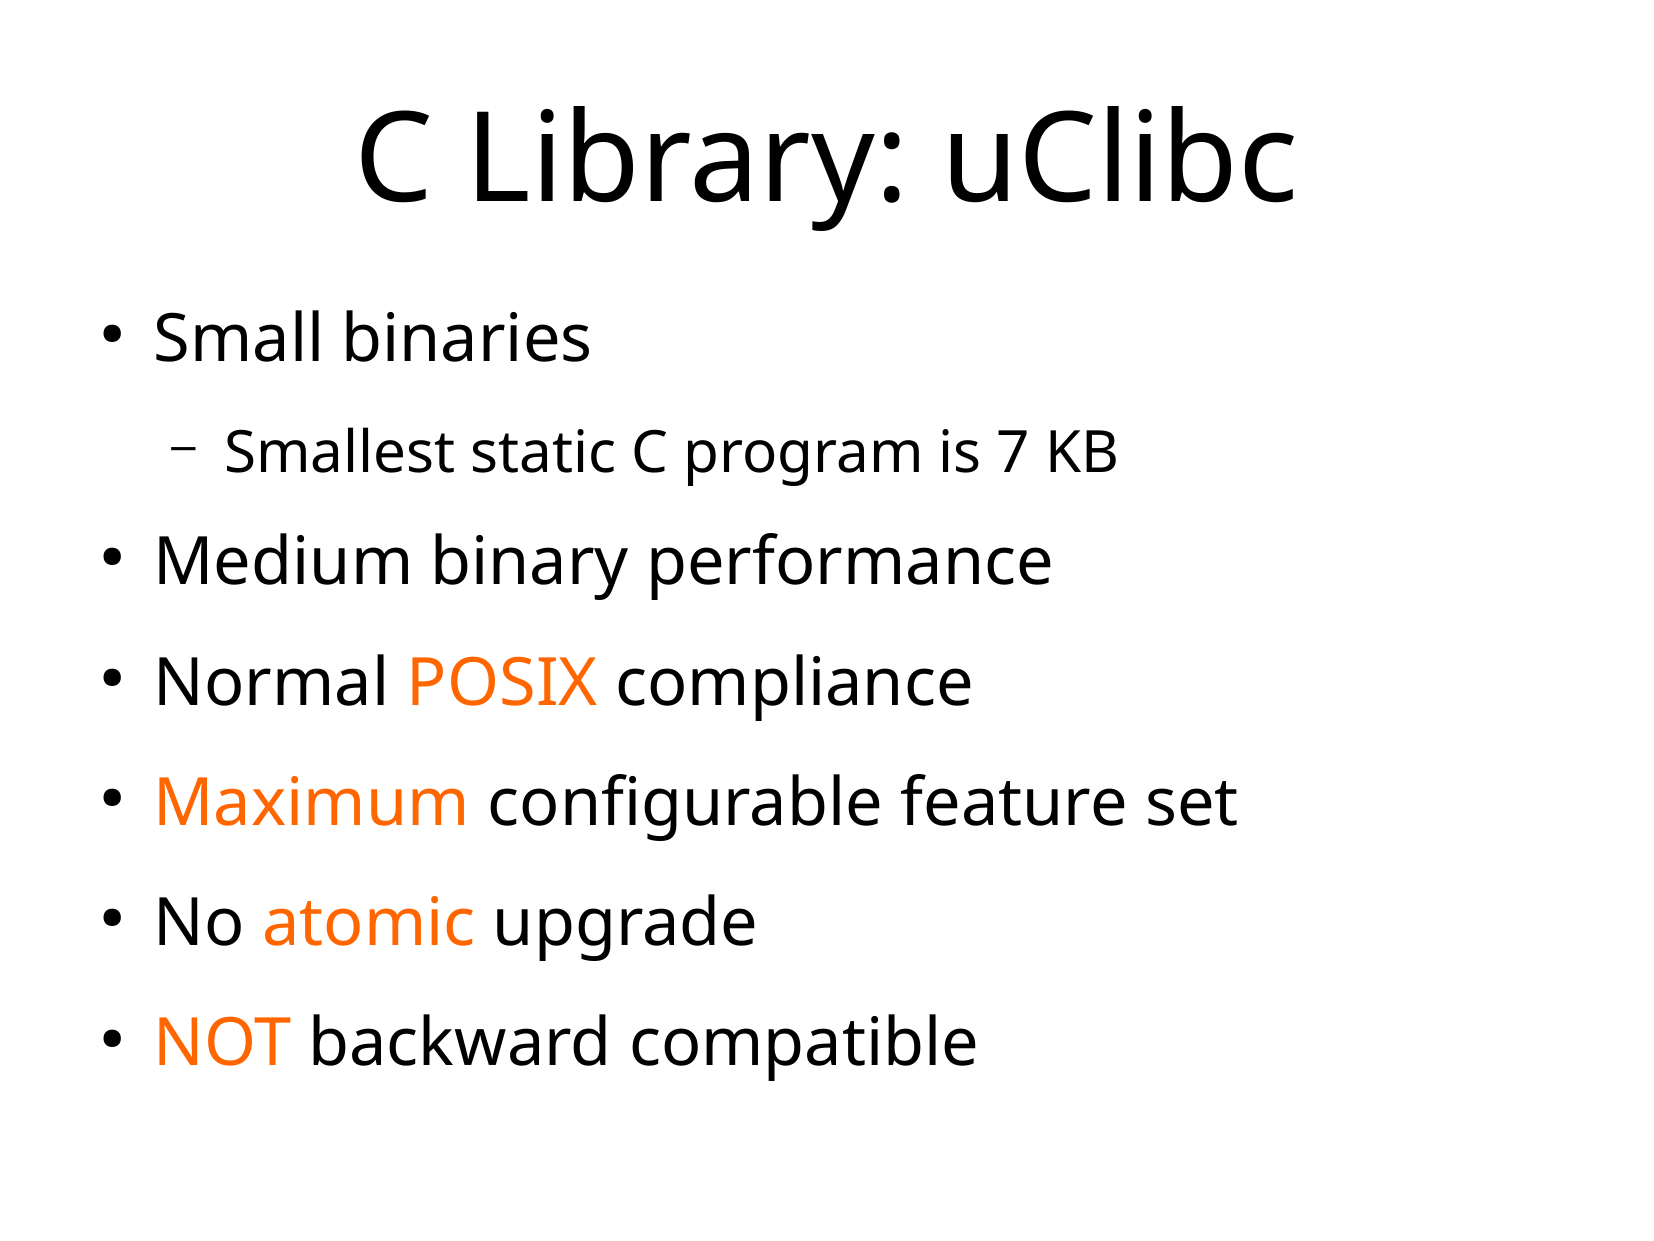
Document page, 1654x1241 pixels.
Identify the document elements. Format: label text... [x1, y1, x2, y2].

list Small binaries Smallest static C program is 7 KB Medium binary performance Normal POSIX compliance Maximum configurable feature set No atomic upgrade NOT backward compatible [82, 290, 1571, 1156]
title C Library: uClibc [82, 49, 1571, 257]
